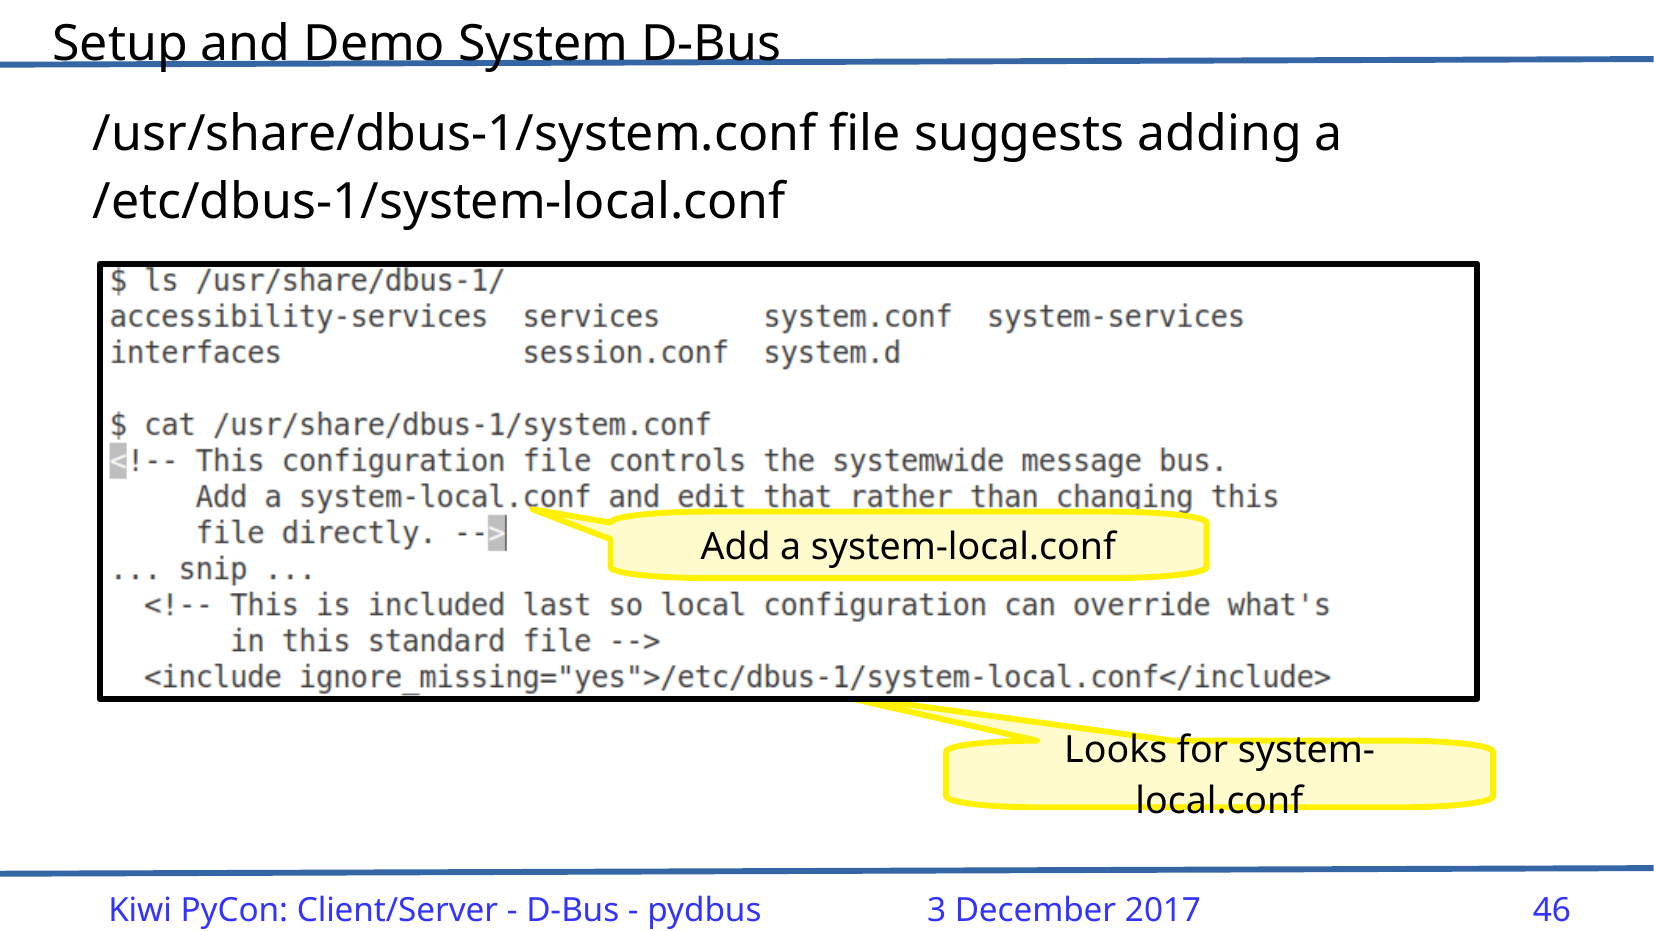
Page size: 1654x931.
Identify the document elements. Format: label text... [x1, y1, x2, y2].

text_box /usr/share/dbus-1/system.conf file suggests adding a /etc/dbus-1/system-local.conf [78, 89, 1629, 205]
text_box Looks for system-local.conf [866, 702, 1494, 808]
text_box Setup and Demo System D-Bus [37, 0, 1540, 76]
picture [102, 266, 1475, 697]
text_box Add a system-local.conf [532, 509, 1207, 579]
